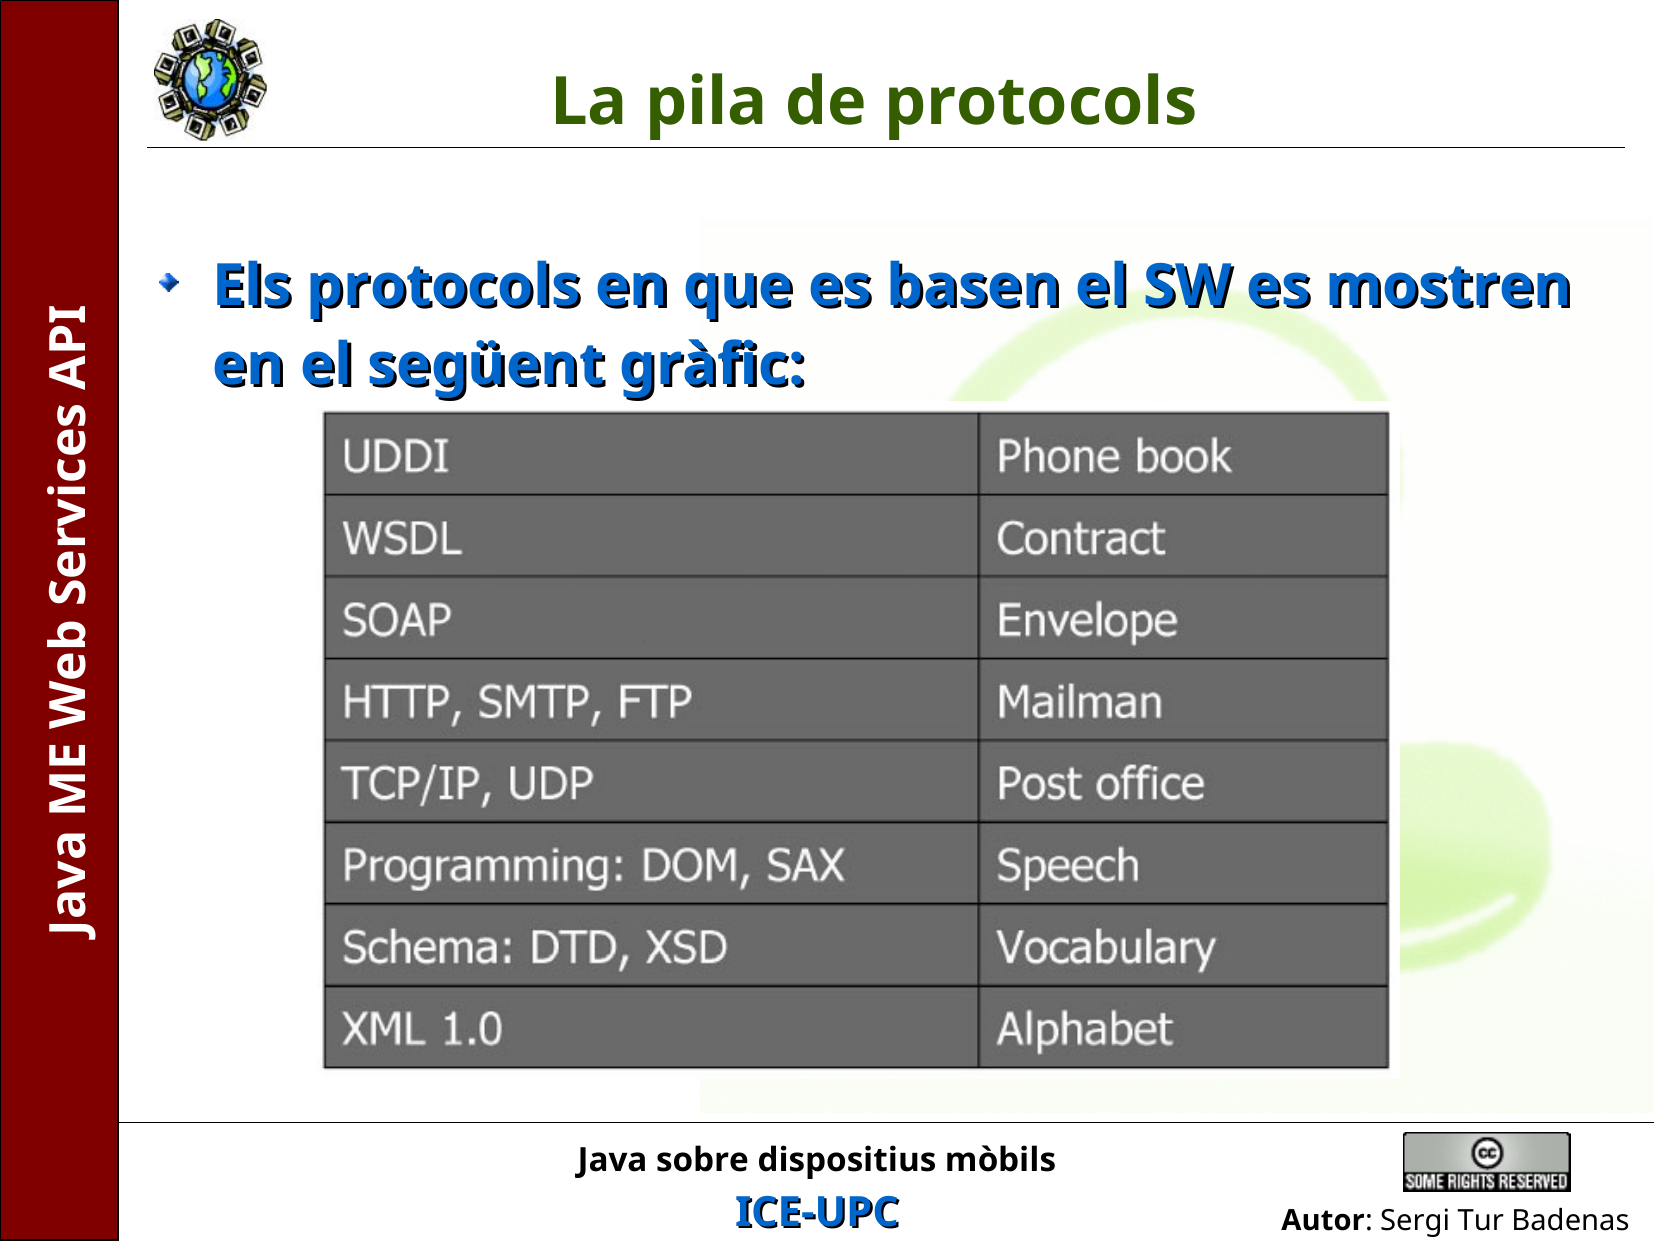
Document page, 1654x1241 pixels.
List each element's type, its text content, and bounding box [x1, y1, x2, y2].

list Els protocols en que es basen el SW es mostren en el següent gràfic: [141, 242, 1630, 1093]
picture [154, 19, 268, 49]
title La pila de protocols [129, 49, 1619, 148]
picture [1403, 1132, 1571, 1192]
picture [700, 217, 1654, 1113]
